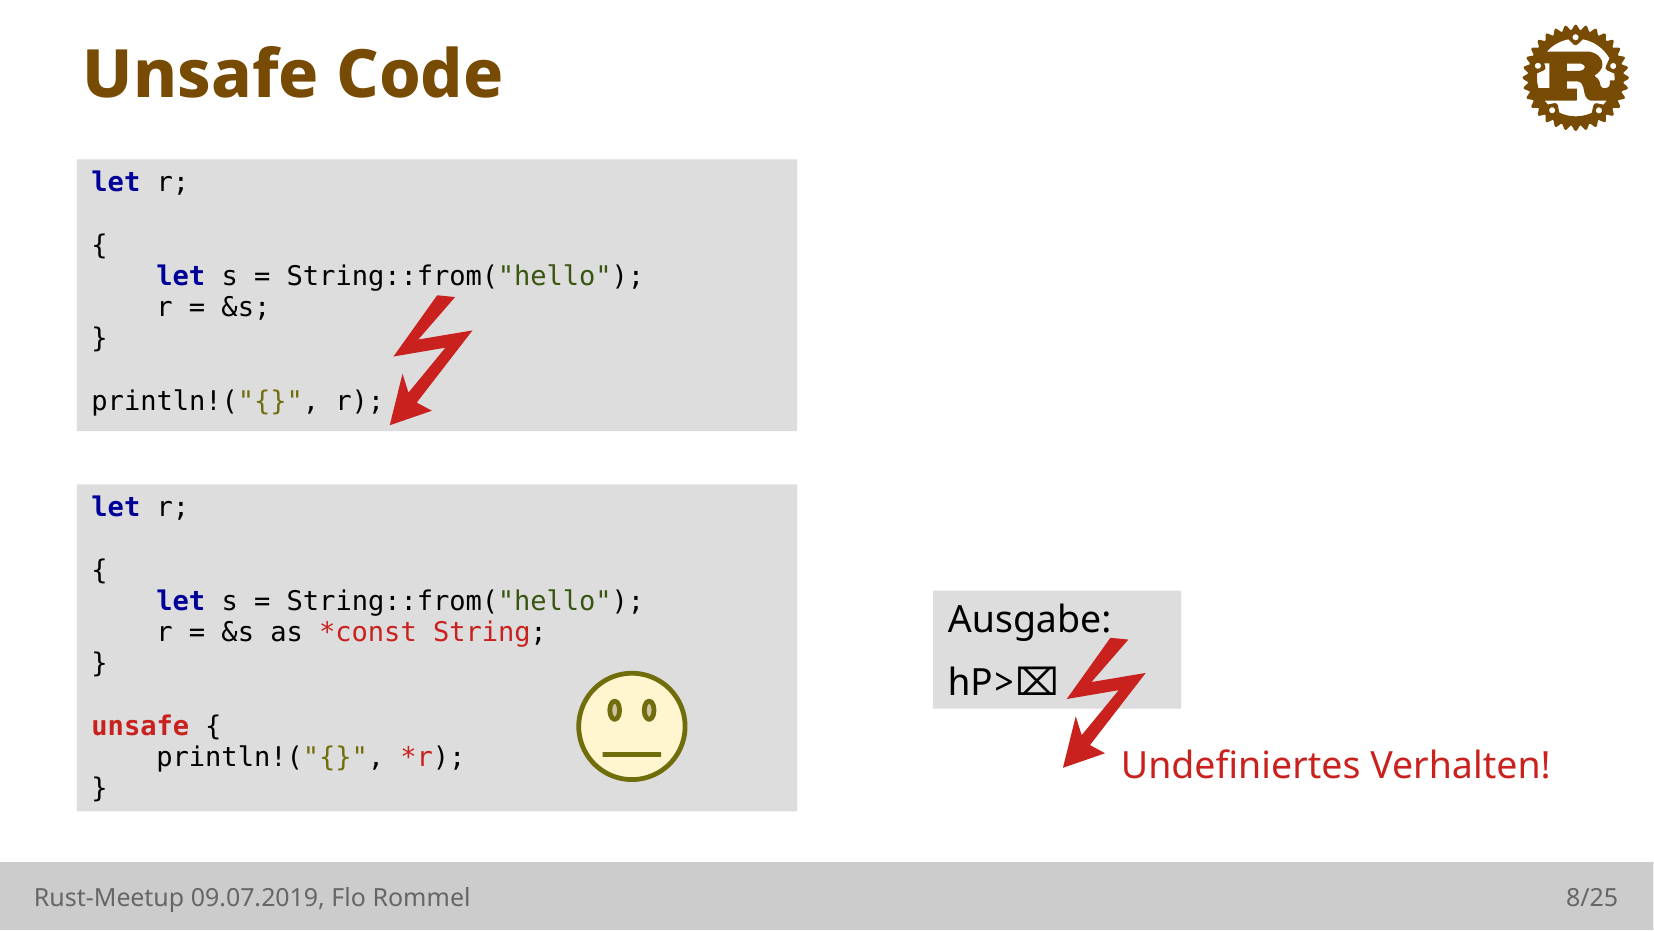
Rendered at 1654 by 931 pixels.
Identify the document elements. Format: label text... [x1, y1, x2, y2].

text_box [389, 295, 473, 426]
title Unsafe Code [82, 25, 1512, 119]
text_box Ausgabe: hP>⌧ [933, 590, 1182, 709]
text_box let r; { let s = String::from("hello"); r = &s; } println!("{}", r); [76, 159, 798, 432]
text_box [578, 673, 686, 780]
text_box let r; { let s = String::from("hello"); r = &s as *const String; } unsafe { println!("{}", *r); } [76, 484, 798, 812]
text_box Undefiniertes Verhalten! [1105, 731, 1544, 792]
text_box [1062, 637, 1146, 768]
